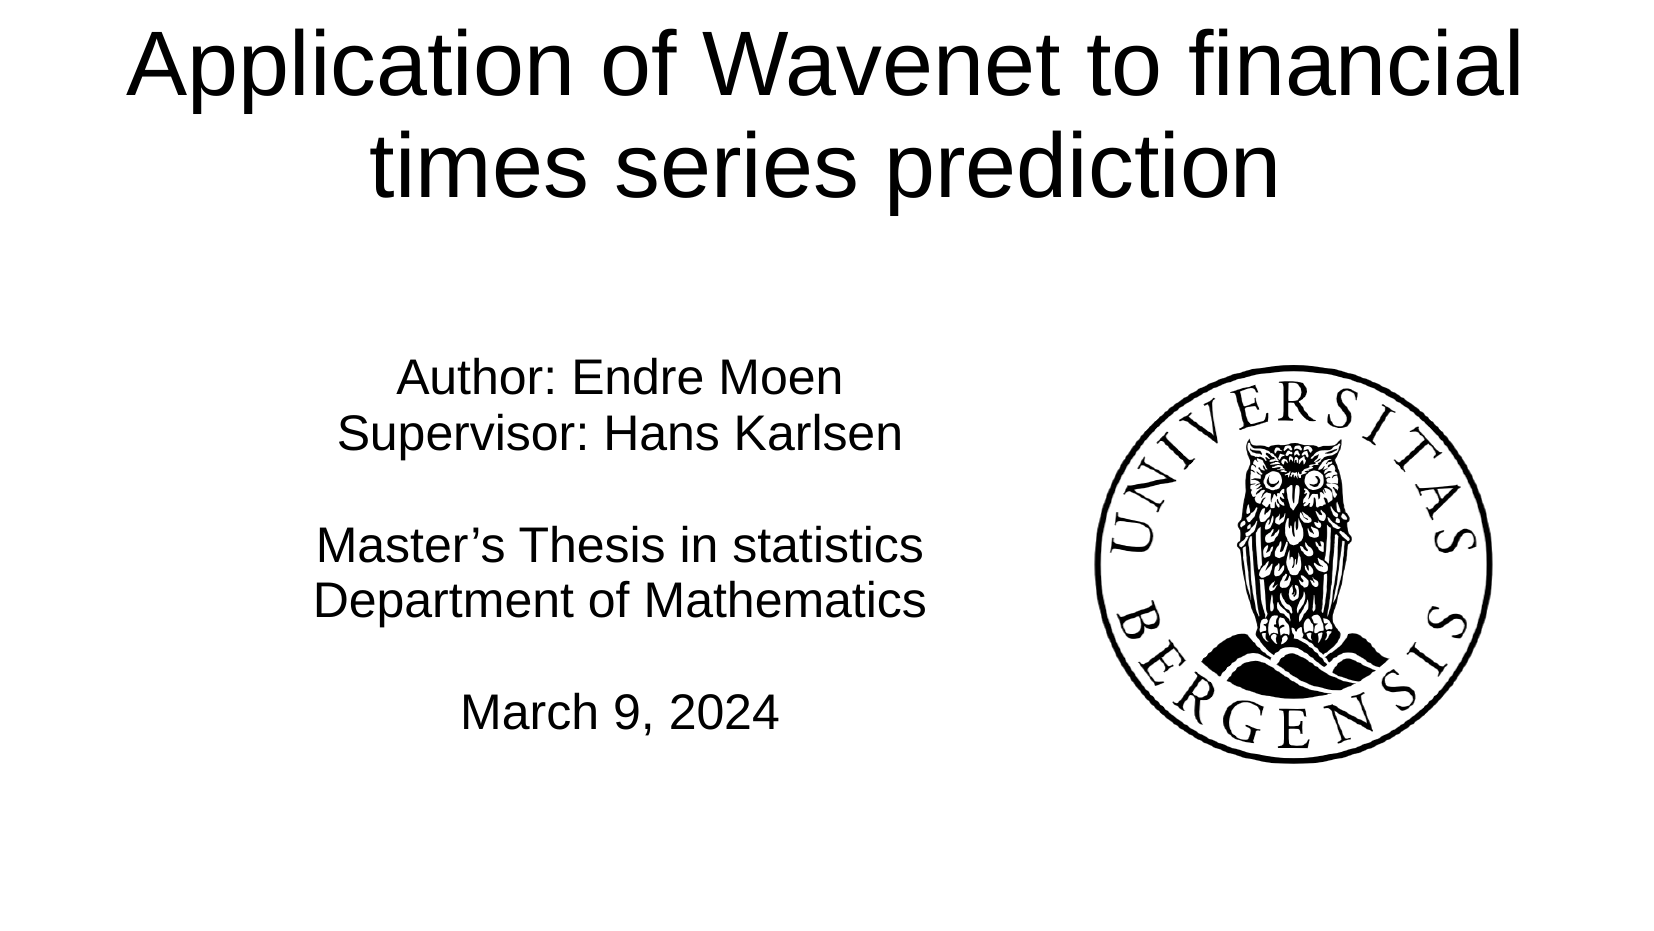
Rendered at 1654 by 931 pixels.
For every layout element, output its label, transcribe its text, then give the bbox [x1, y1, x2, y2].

subtitle Author: Endre Moen Supervisor: Hans Karlsen Master’s Thesis in statistics Department of Mathematics March 9, 2024 [29, 349, 1211, 796]
title Application of Wavenet to financial times series prediction [82, 12, 1571, 218]
picture [1063, 354, 1506, 768]
